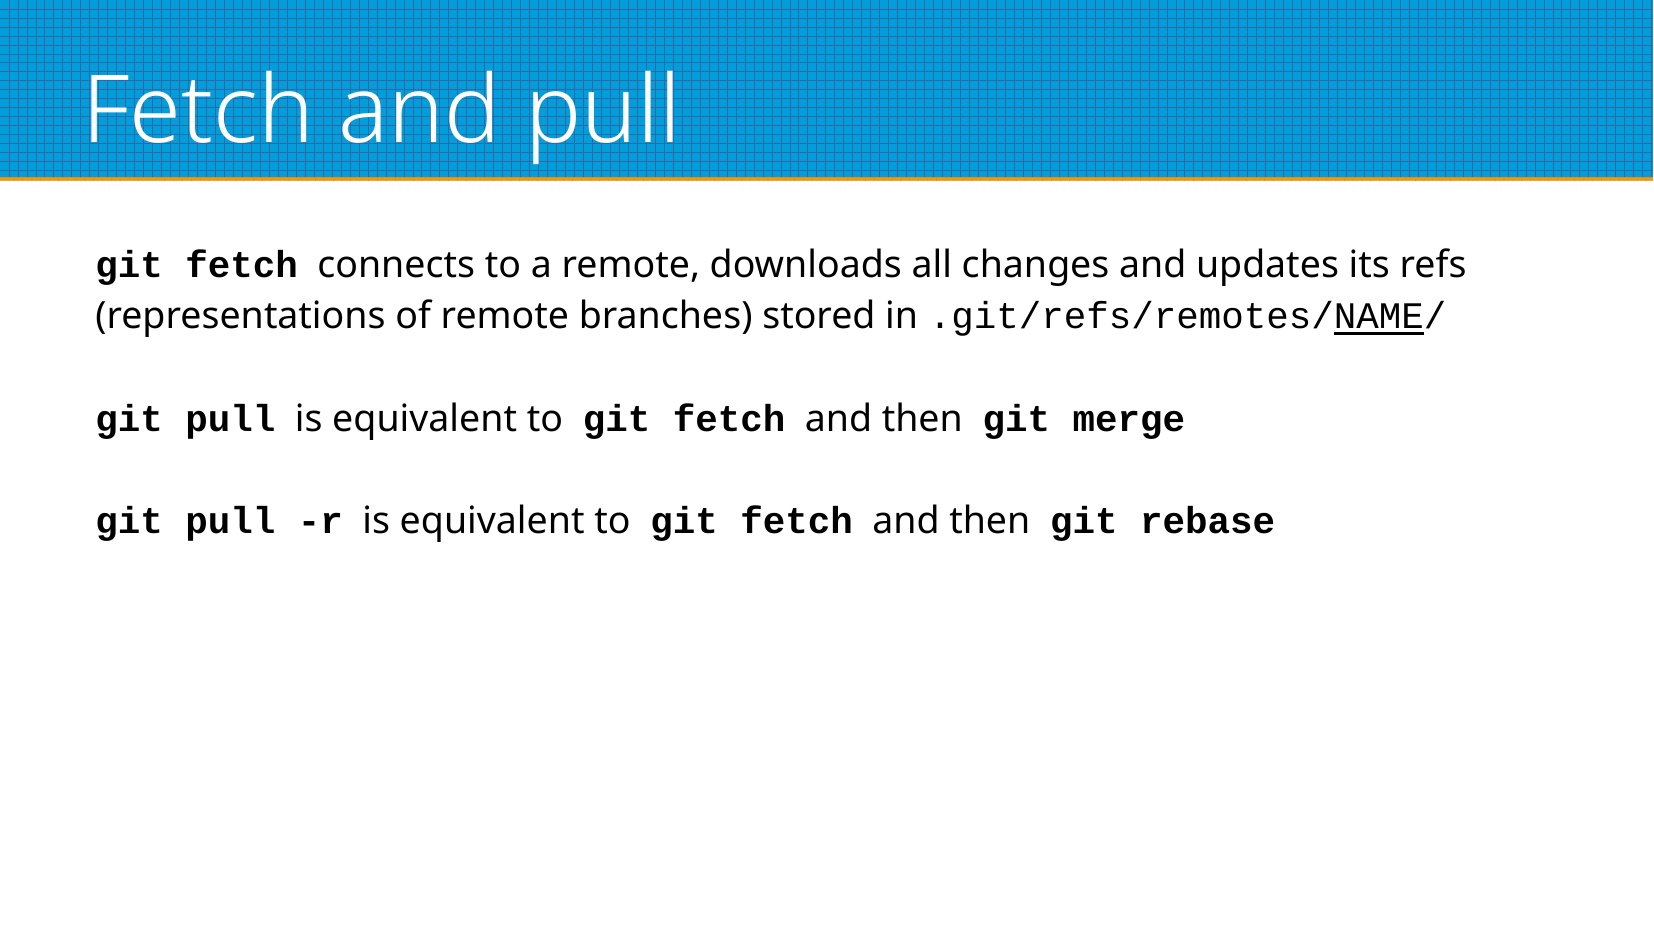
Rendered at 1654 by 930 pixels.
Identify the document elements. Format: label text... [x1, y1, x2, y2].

text_box git fetch connects to a remote, downloads all changes and updates its refs (representations of remote branches) stored in .git/refs/remotes/NAME/ git pull is equivalent to git fetch and then git merge git pull -r is equivalent to git fetch and then git rebase [89, 168, 1576, 615]
title Fetch and pull [82, 14, 1571, 171]
